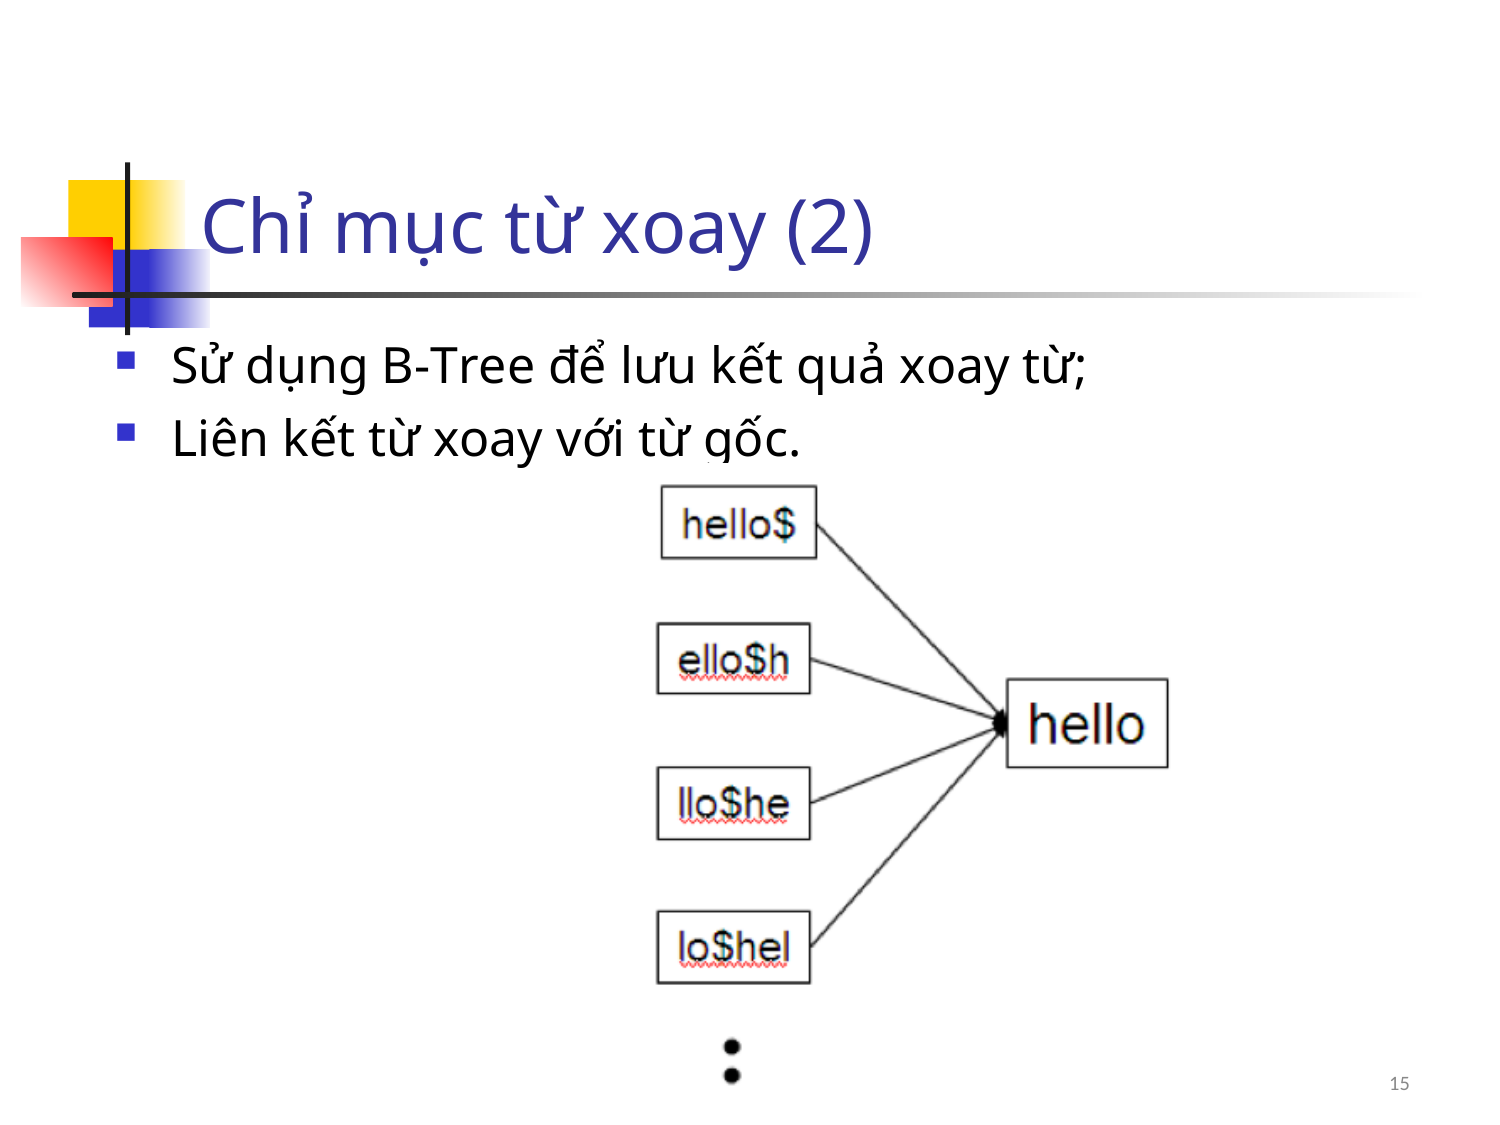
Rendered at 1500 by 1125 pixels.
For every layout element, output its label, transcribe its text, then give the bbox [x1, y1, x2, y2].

text_box <number> [1074, 1062, 1426, 1103]
picture [631, 463, 1189, 1094]
text_box Sử dụng B-Tree để lưu kết quả xoay từ; Liên kết từ xoay với từ gốc. [100, 326, 1442, 516]
text_box Chỉ mục từ xoay (2) [185, 49, 1460, 277]
